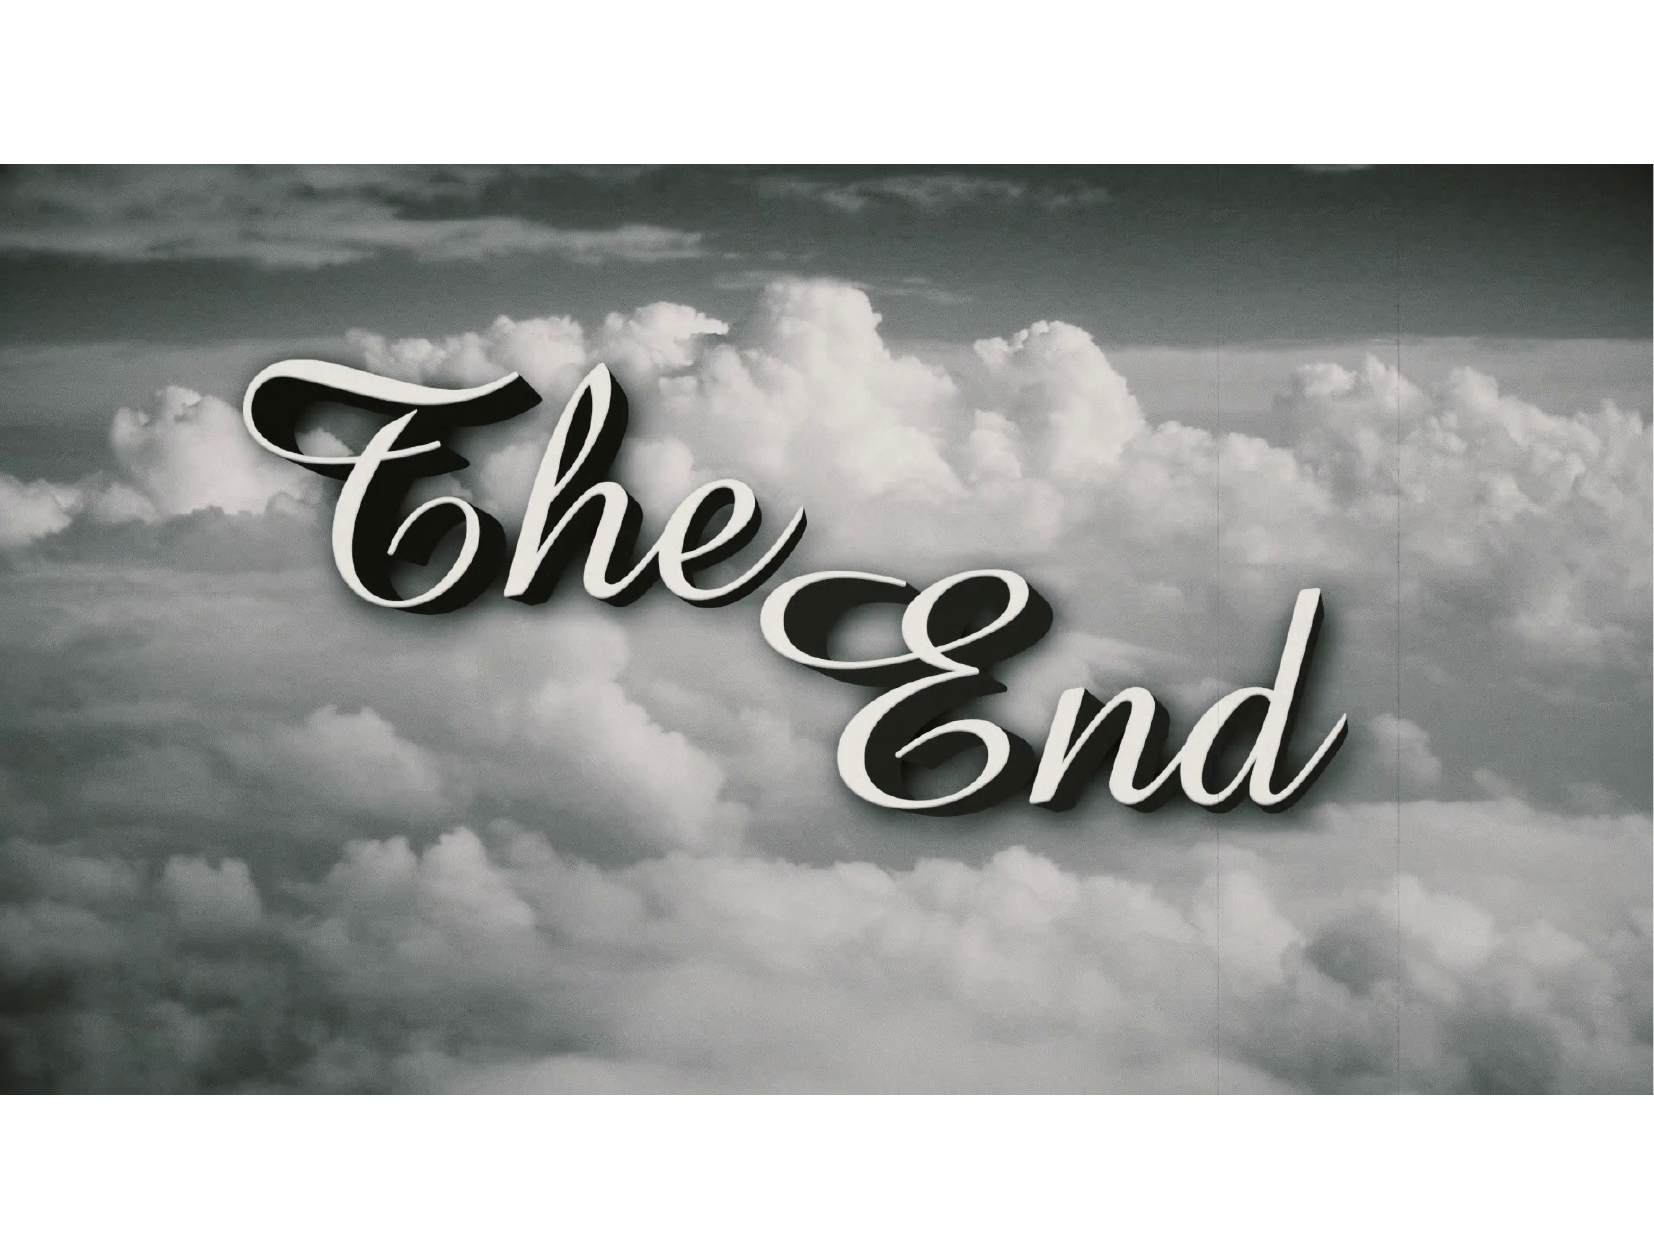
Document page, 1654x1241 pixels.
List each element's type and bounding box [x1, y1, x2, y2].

picture [0, 164, 1654, 1096]
